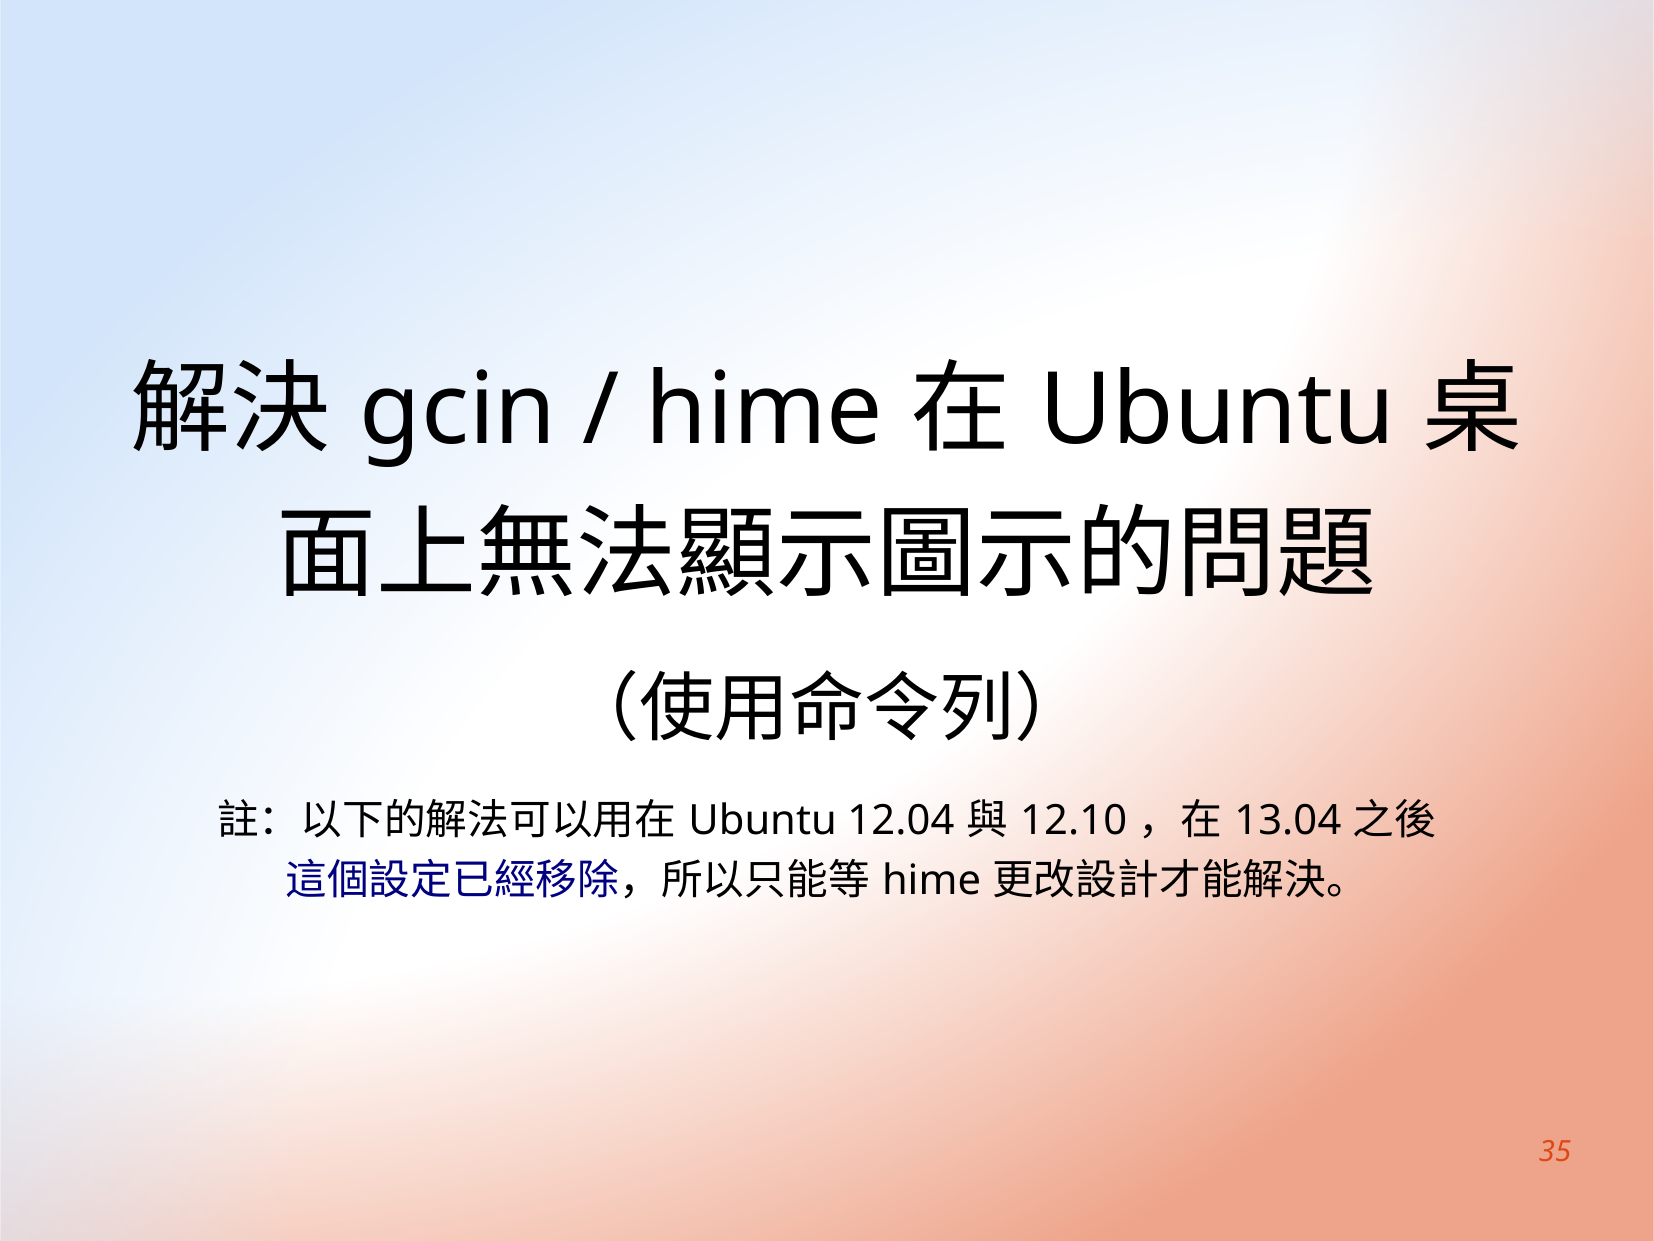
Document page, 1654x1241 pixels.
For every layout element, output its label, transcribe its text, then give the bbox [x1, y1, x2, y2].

picture [0, 0, 1654, 1241]
subtitle 解決gcin / hime在Ubuntu桌面上無法顯示圖示的問題 （使用命令列） 註：以下的解法可以用在Ubuntu 12.04與12.10，在13.04之後這個設定已經移除，所以只能等hime更改設計才能解決。 [82, 49, 1571, 1186]
